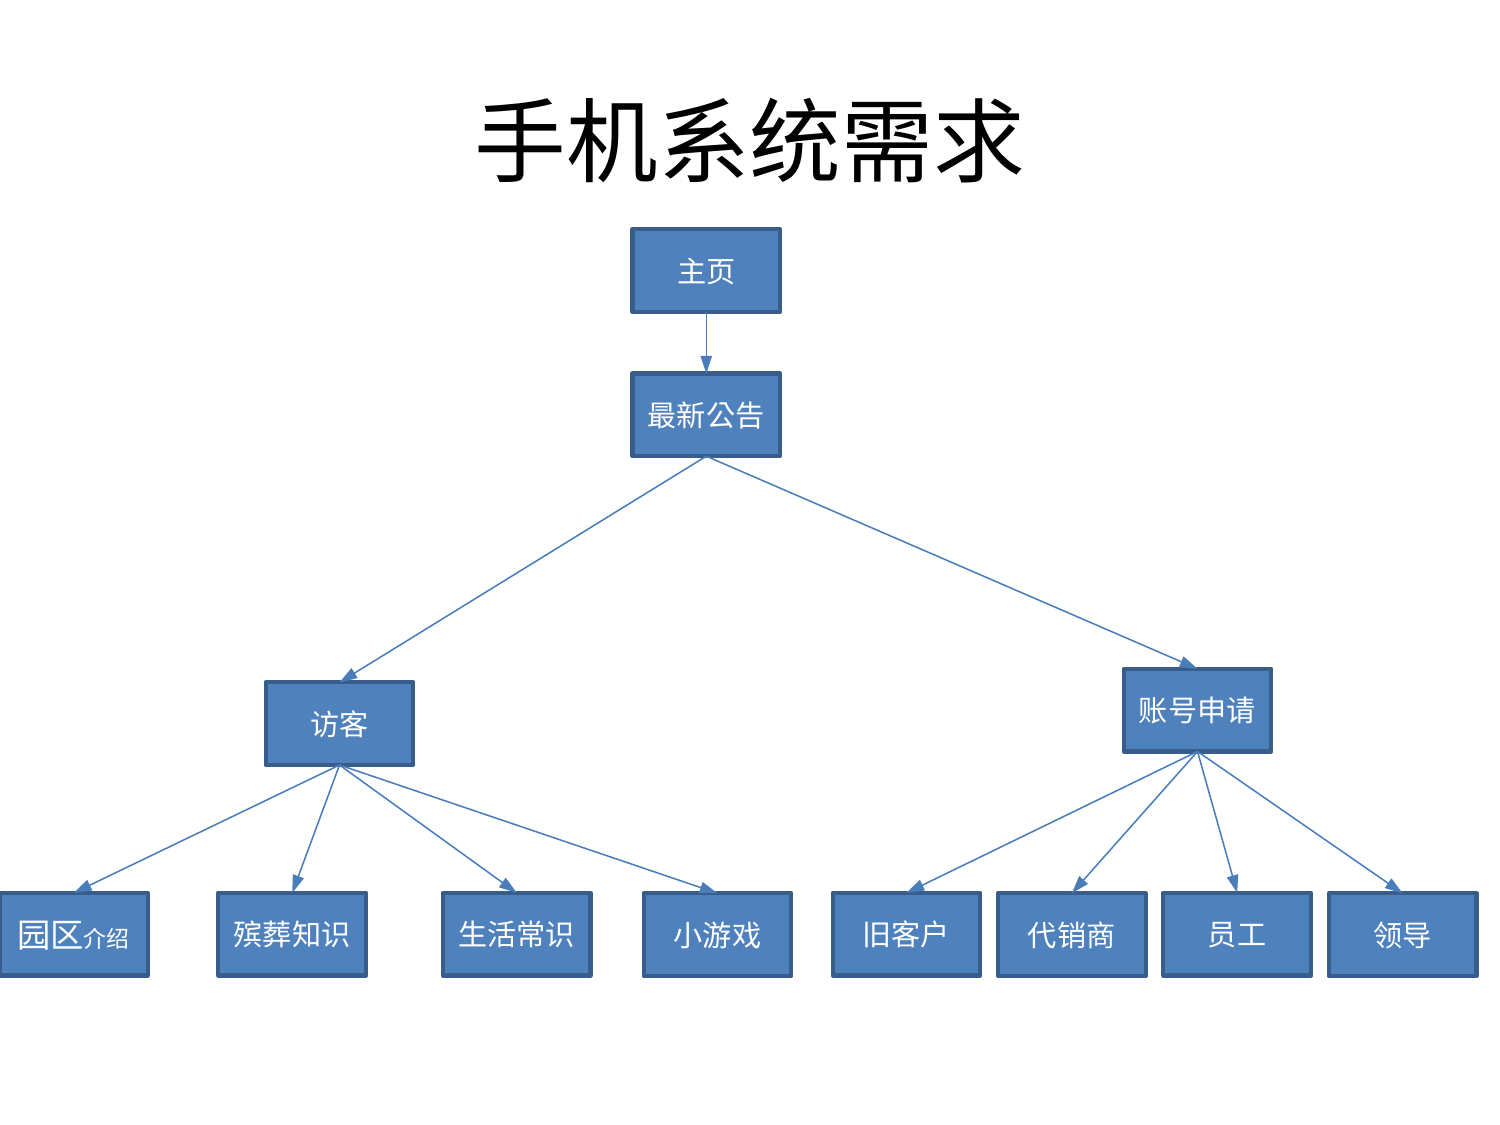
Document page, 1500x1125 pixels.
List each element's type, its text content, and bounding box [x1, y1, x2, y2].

text_box 领导 [1329, 893, 1476, 976]
text_box 生活常识 [443, 893, 591, 976]
text_box 主页 [632, 229, 780, 312]
text_box 代销商 [998, 893, 1146, 976]
text_box 最新公告 [632, 374, 780, 456]
text_box 员工 [1163, 893, 1311, 976]
text_box 旧客户 [833, 893, 980, 976]
text_box 账号申请 [1124, 669, 1271, 751]
text_box 小游戏 [644, 893, 791, 976]
title 手机系统需求 [75, 45, 1426, 233]
text_box 园区介绍 [0, 893, 148, 976]
text_box 殡葬知识 [218, 893, 366, 976]
text_box 访客 [266, 682, 413, 765]
